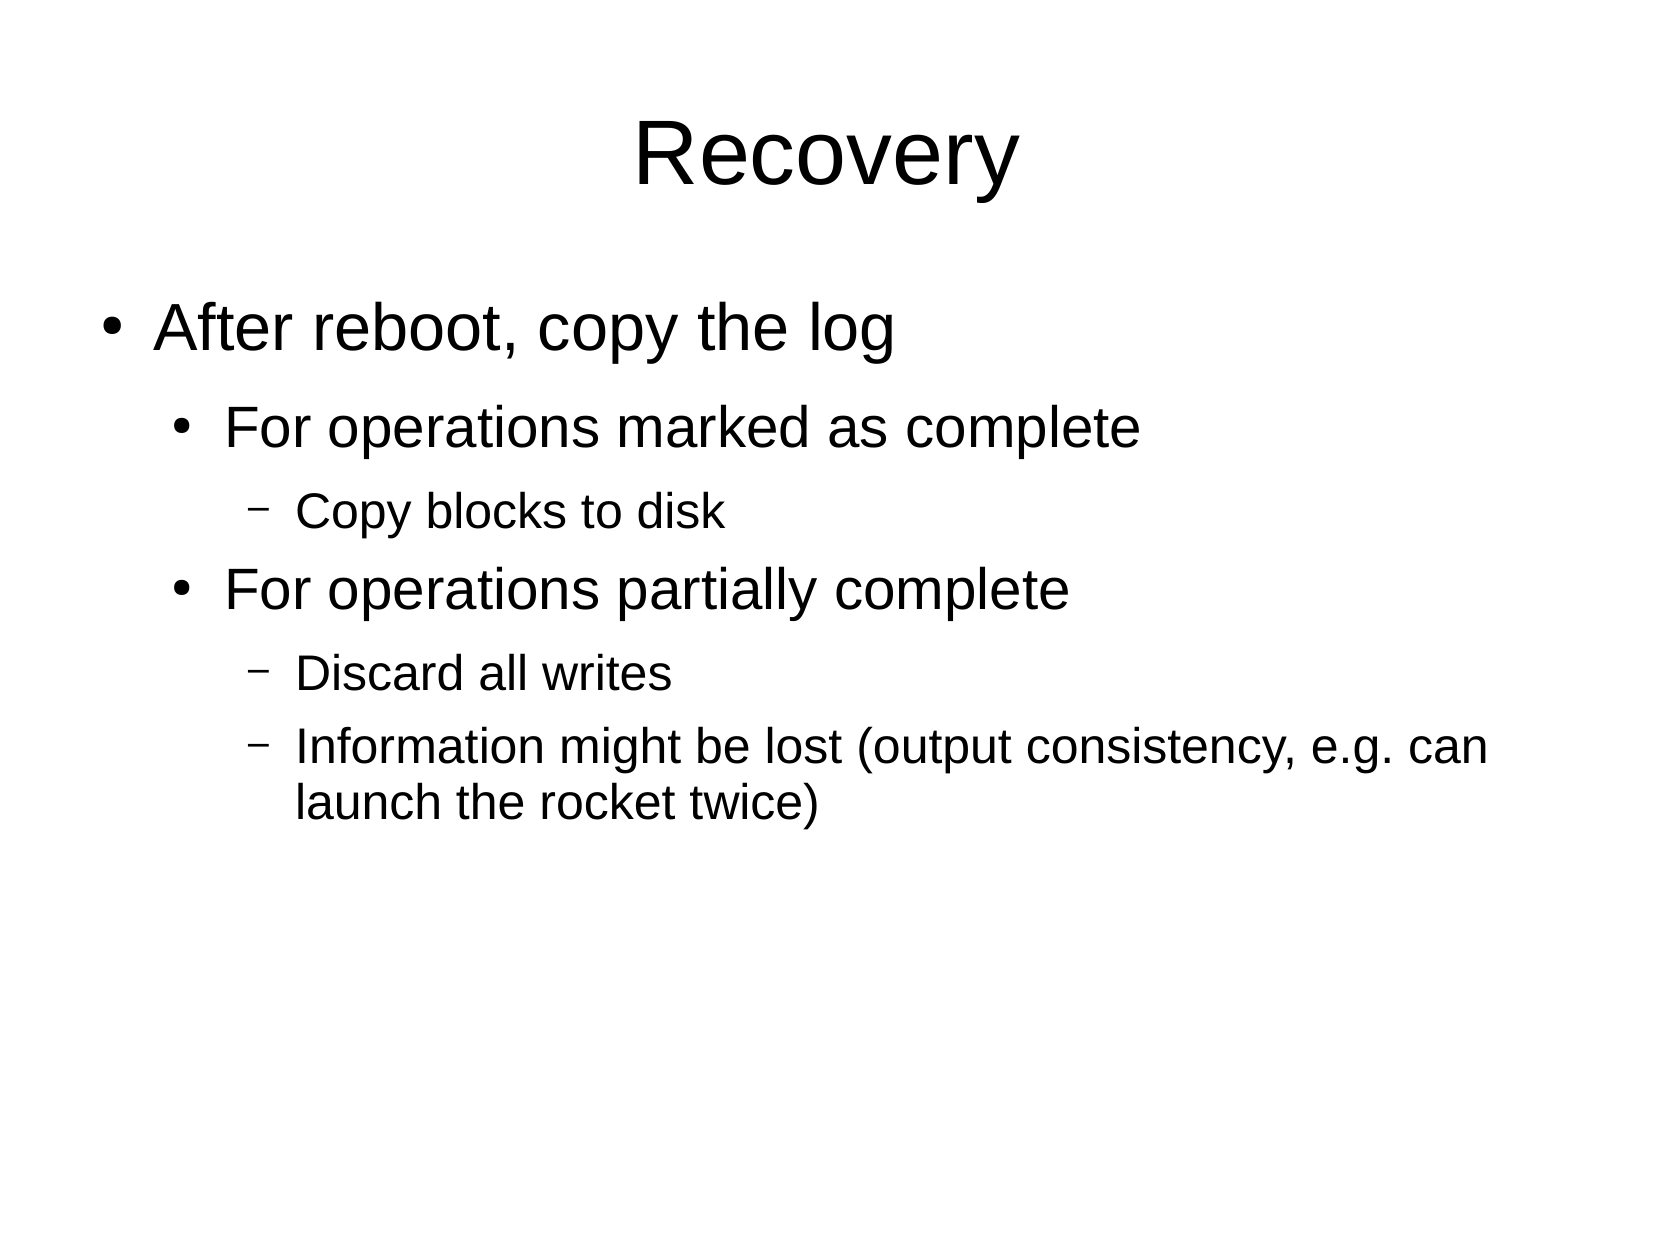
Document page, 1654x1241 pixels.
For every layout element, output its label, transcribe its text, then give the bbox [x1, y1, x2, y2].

list After reboot, copy the log For operations marked as complete Copy blocks to disk For operations partially complete Discard all writes Information might be lost (output consistency, e.g. can launch the rocket twice) [82, 290, 1571, 1010]
title Recovery [82, 49, 1571, 257]
